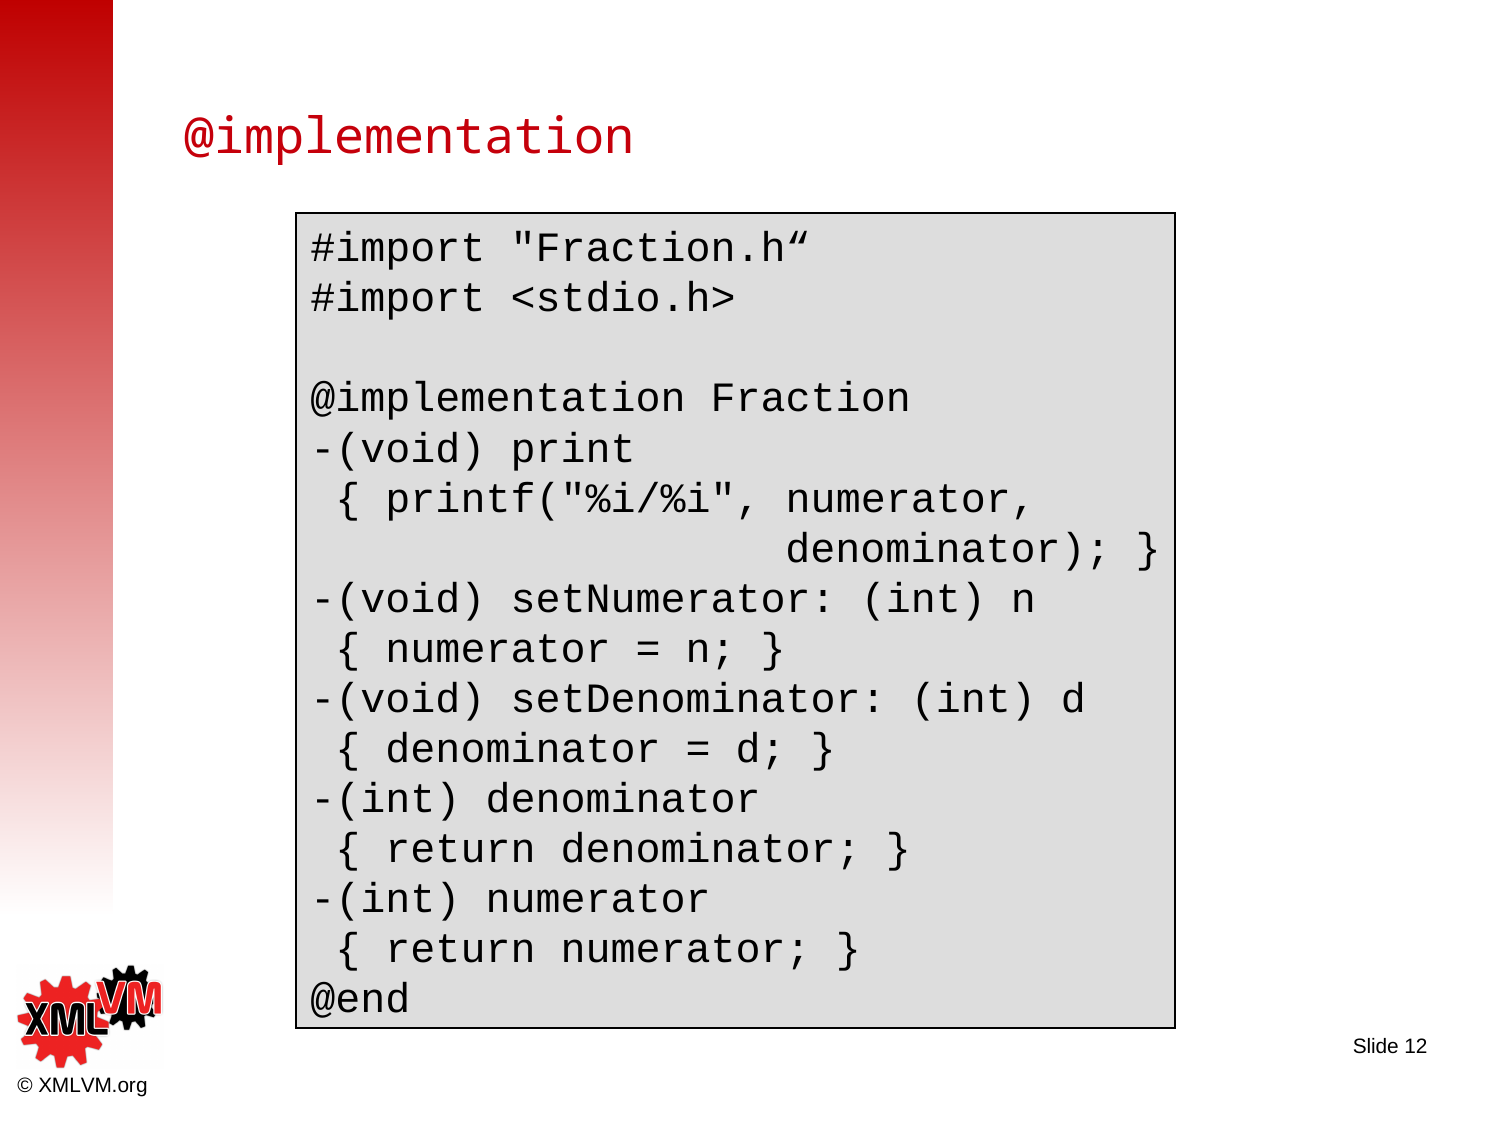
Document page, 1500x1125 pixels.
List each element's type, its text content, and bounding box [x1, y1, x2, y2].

picture [16, 964, 164, 1069]
text_box #import "Fraction.h“ #import <stdio.h> @implementation Fraction -(void) print { printf("%i/%i", numerator, denominator); } -(void) setNumerator: (int) n { numerator = n; } -(void) setDenominator: (int) d { denominator = d; } -(int) denominator { return denominator; } -(int) numerator { return numerator; } @end [295, 212, 1176, 1029]
title @implementation [170, 67, 1447, 207]
